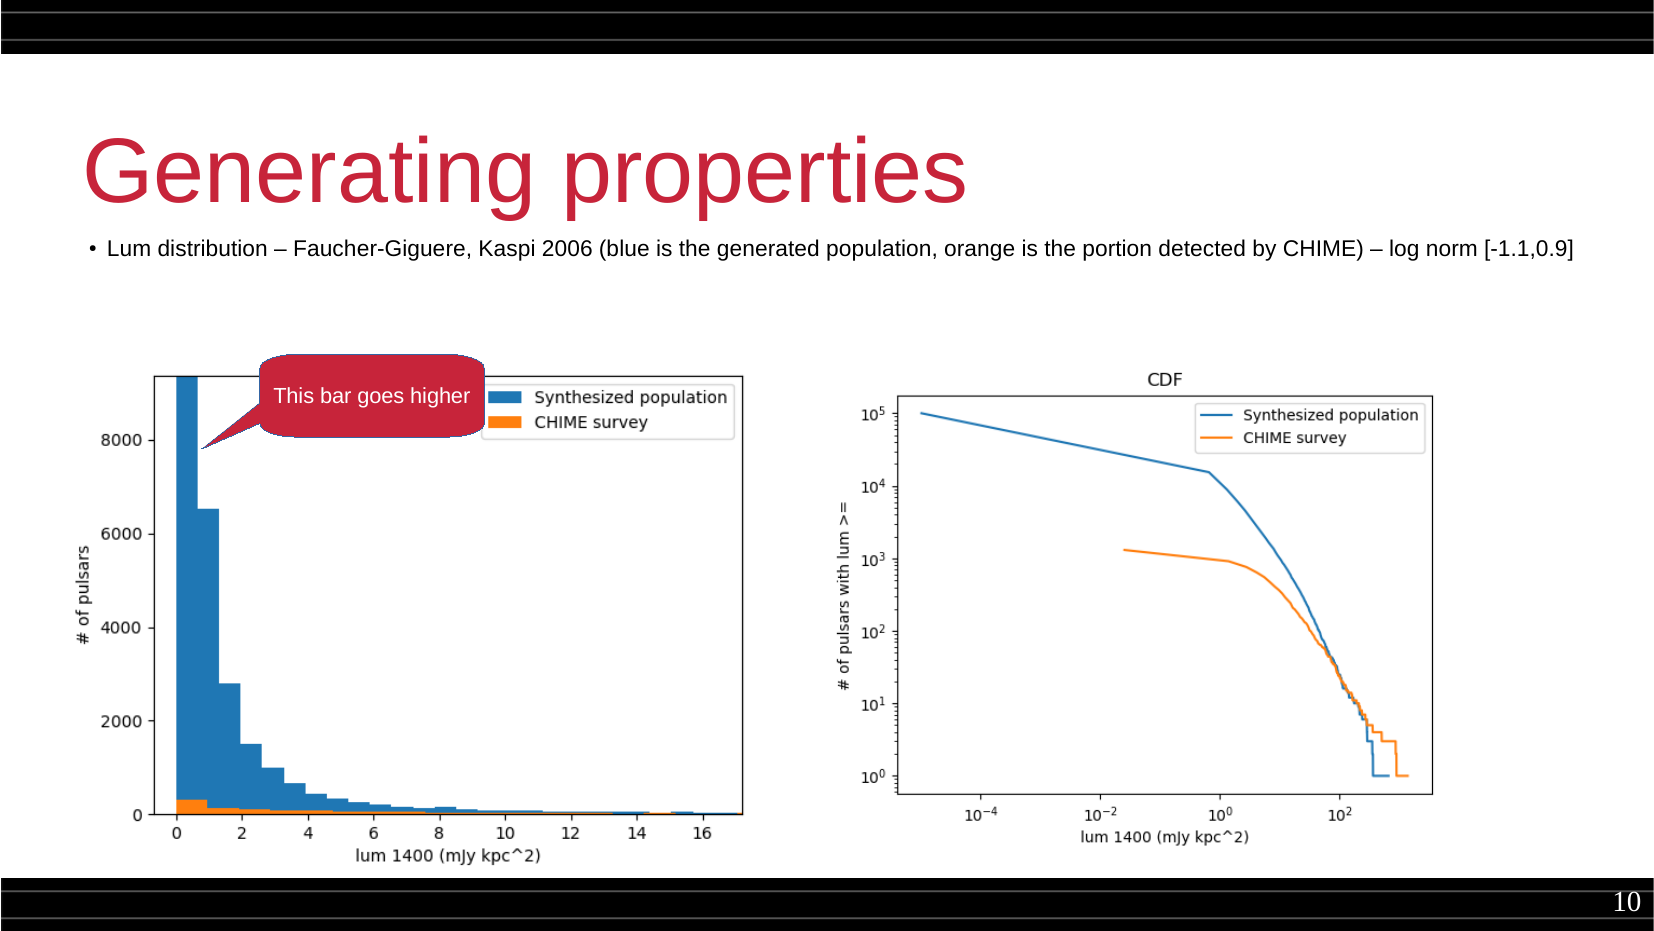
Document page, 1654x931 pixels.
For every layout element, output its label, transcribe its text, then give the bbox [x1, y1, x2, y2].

picture [1, 878, 1654, 931]
list Lum distribution – Faucher-Giguere, Kaspi 2006 (blue is the generated population, orange is the portion detected by CHIME) – log norm [-1.1,0.9] [82, 236, 1583, 272]
picture [1, 0, 1654, 54]
picture [59, 307, 1501, 877]
title Generating properties [82, 92, 1571, 236]
text_box This bar goes higher [201, 354, 485, 449]
